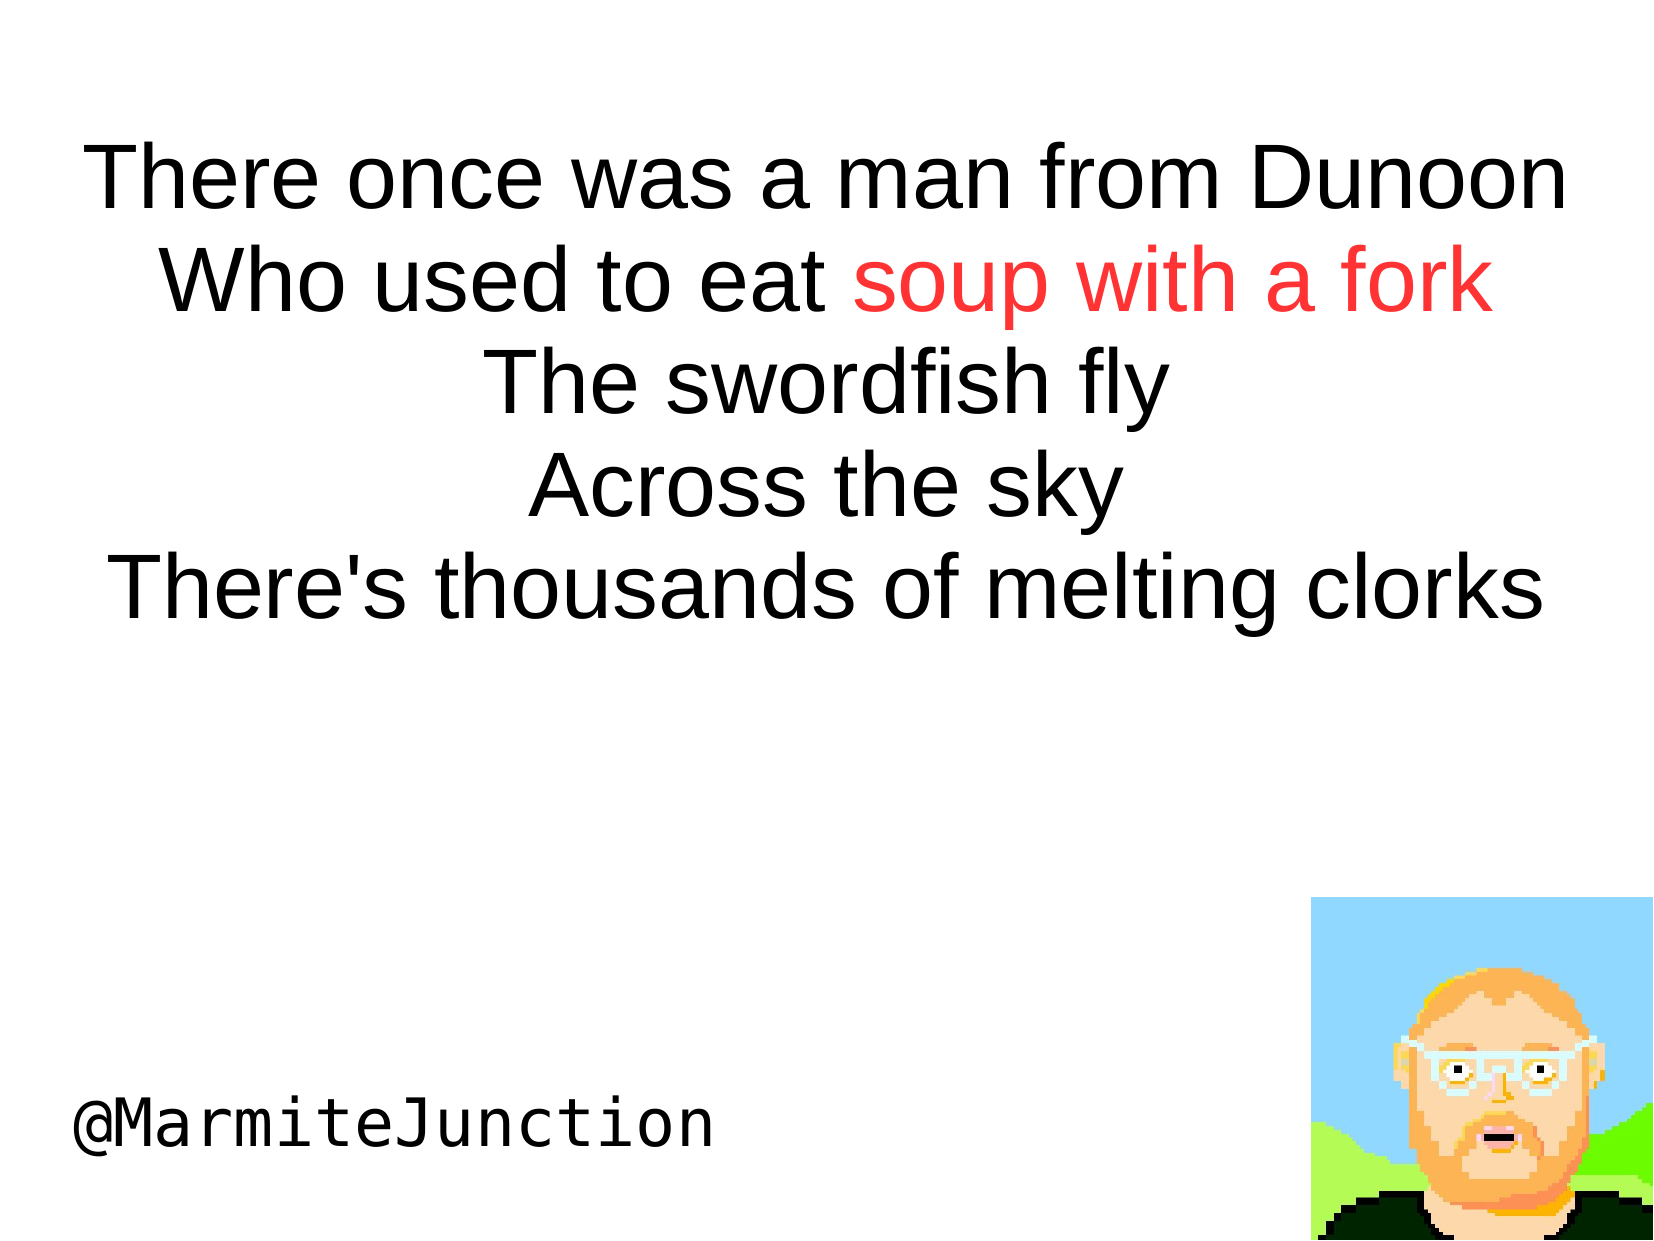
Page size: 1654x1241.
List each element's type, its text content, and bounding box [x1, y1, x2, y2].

text_box @MarmiteJunction [58, 1076, 733, 1170]
picture [1311, 897, 1653, 1240]
text_box There once was a man from Dunoon Who used to eat soup with a fork The swordfish fly Across the sky There's thousands of melting clorks [0, 118, 1654, 875]
